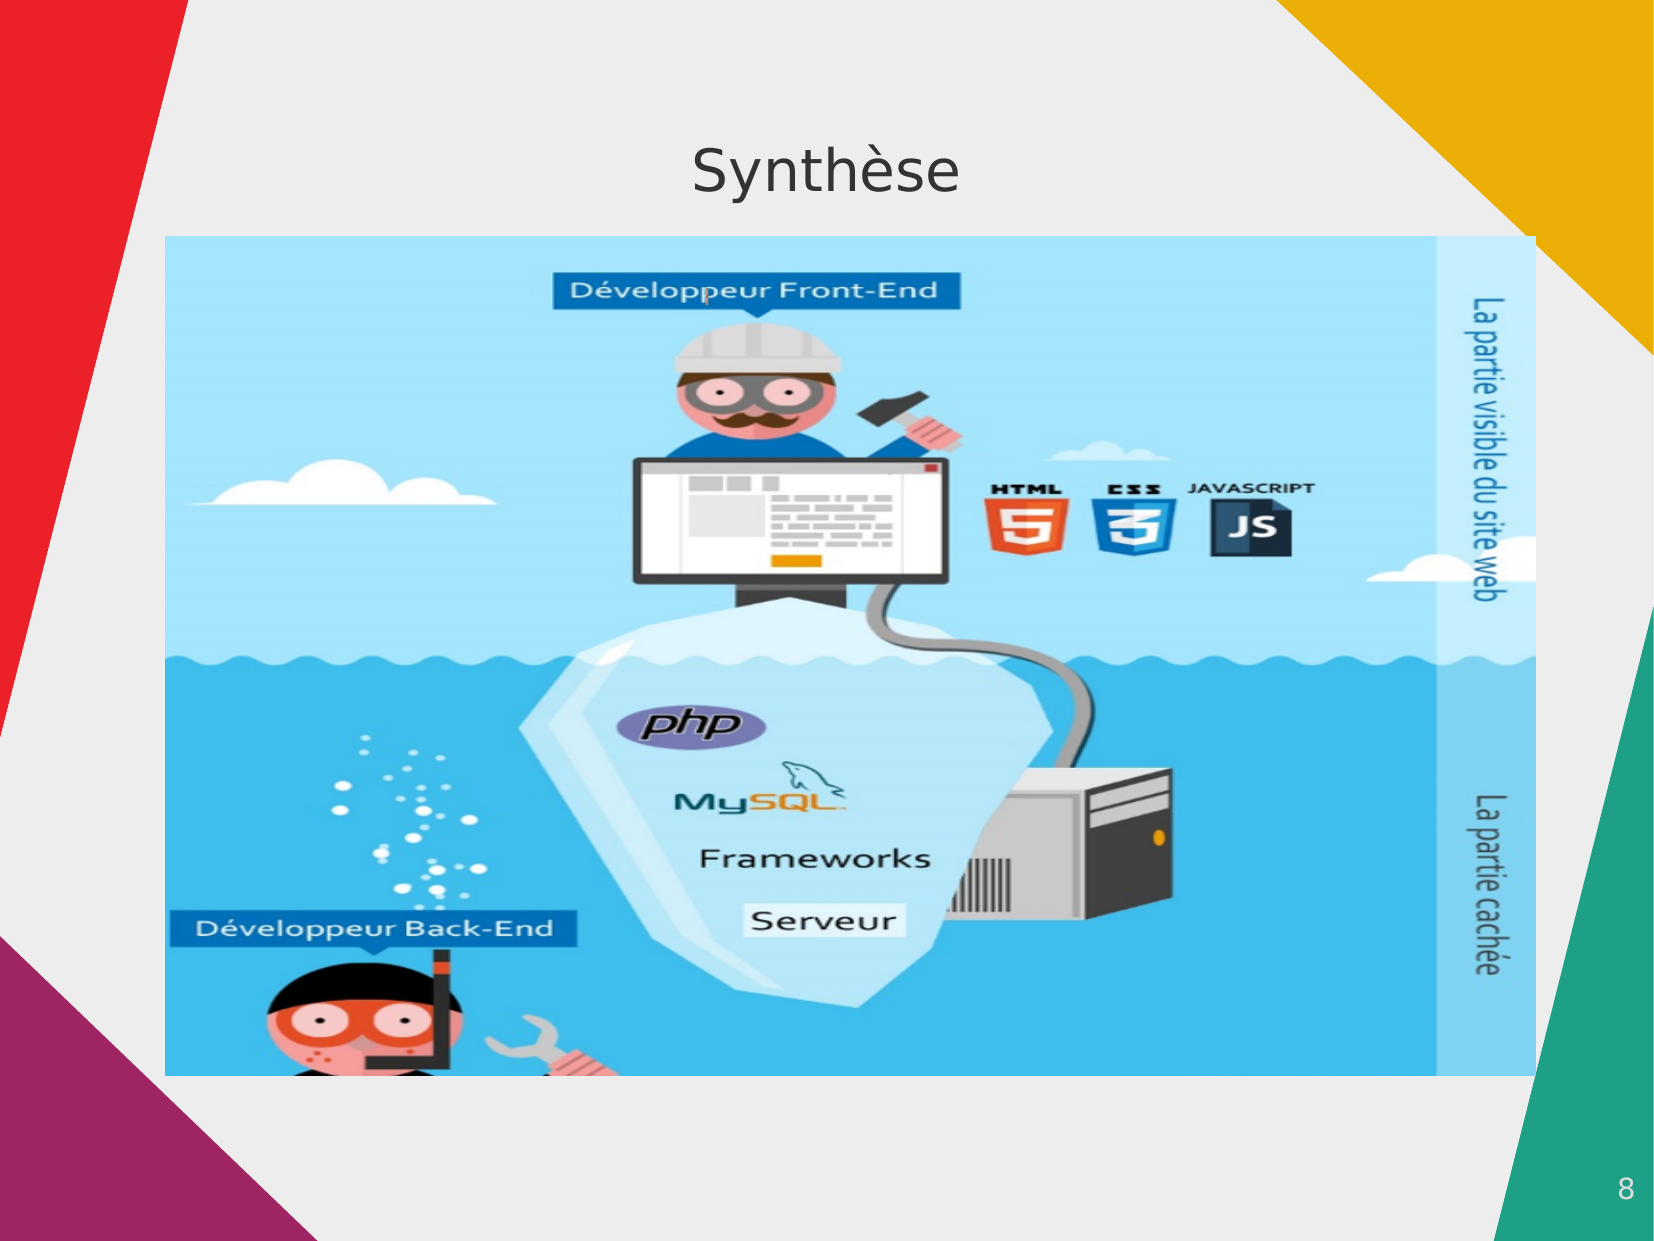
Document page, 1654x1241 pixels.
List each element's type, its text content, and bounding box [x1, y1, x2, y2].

picture [165, 236, 1536, 1076]
title Synthèse [114, 73, 1539, 271]
